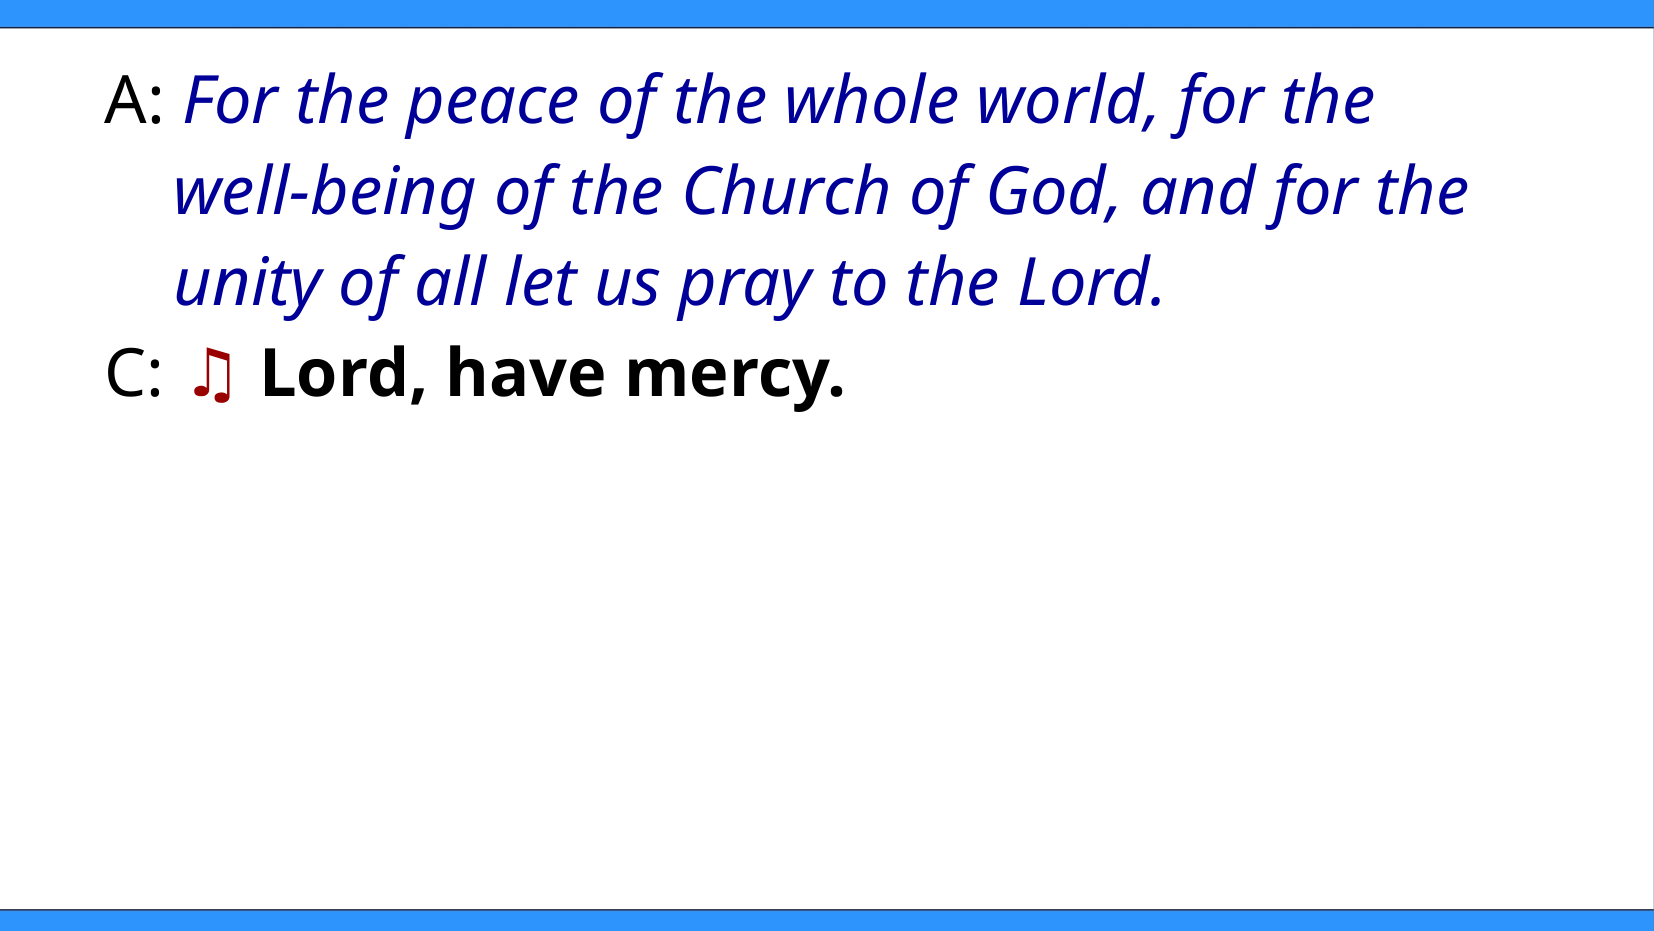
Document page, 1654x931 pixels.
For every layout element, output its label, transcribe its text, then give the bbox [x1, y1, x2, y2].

picture [0, 0, 1654, 931]
text_box A: For the peace of the whole world, for the well-being of the Church of God, and for the unity of all let us pray to the Lord. C: ♫ Lord, have mercy. [90, 45, 1561, 528]
